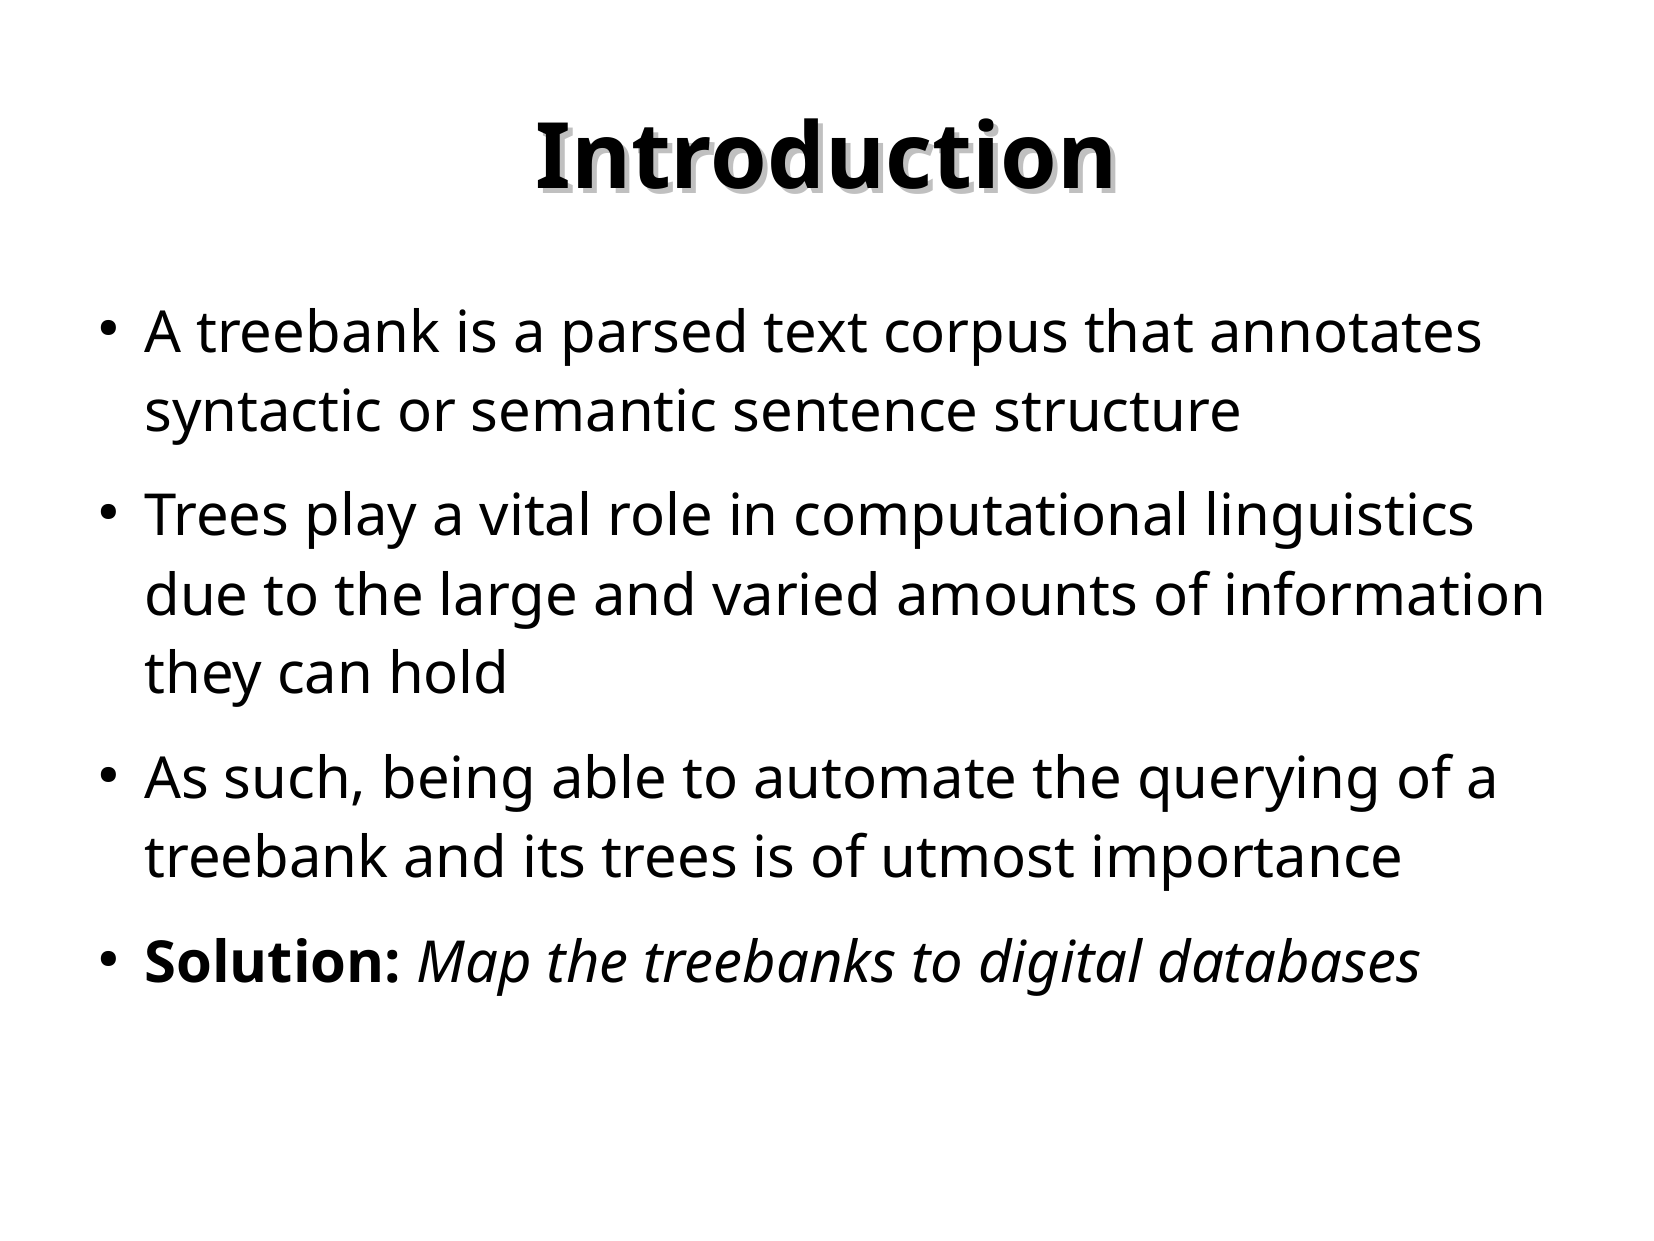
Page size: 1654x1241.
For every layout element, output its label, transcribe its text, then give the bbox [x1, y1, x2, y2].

title Introduction [82, 49, 1571, 257]
list A treebank is a parsed text corpus that annotates syntactic or semantic sentence structure Trees play a vital role in computational linguistics due to the large and varied amounts of information they can hold As such, being able to automate the querying of a treebank and its trees is of utmost importance Solution: Map the treebanks to digital databases [82, 290, 1571, 1010]
